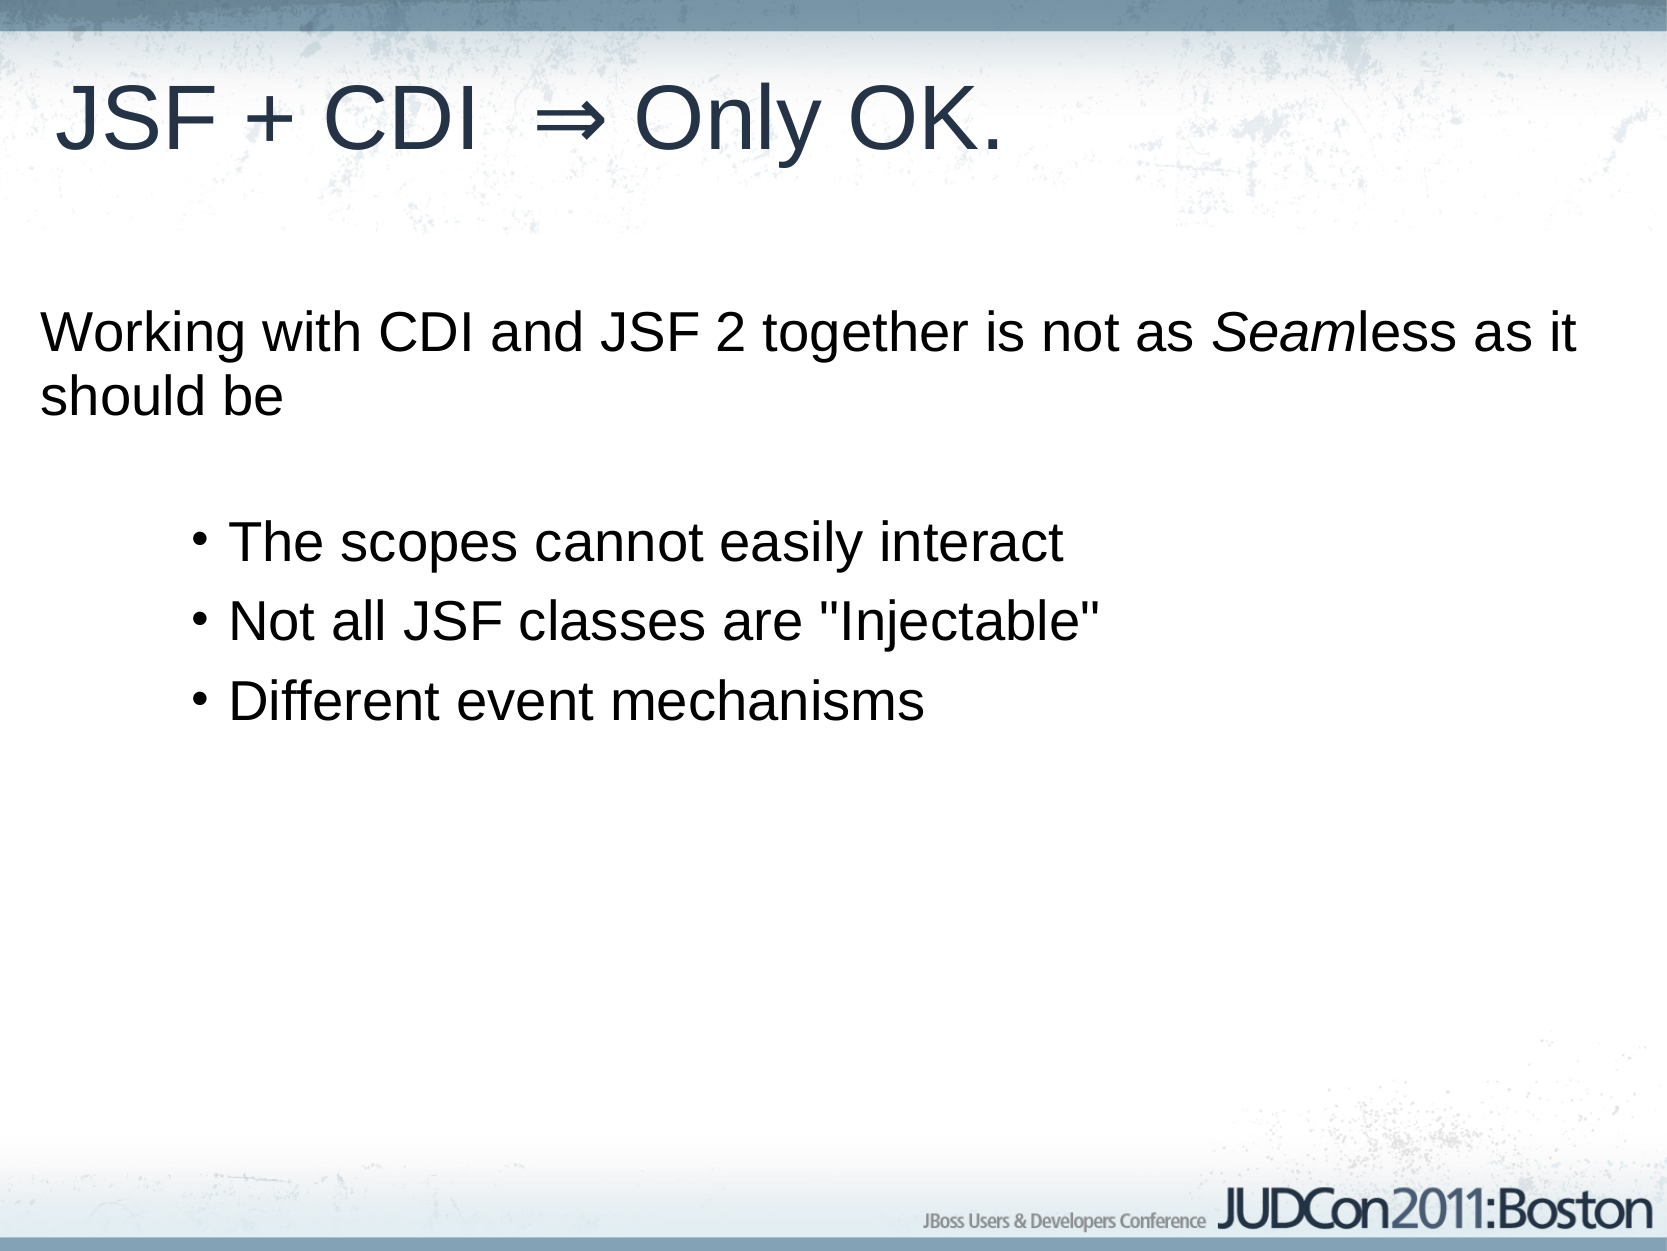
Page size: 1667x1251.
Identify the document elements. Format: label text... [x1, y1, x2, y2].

list Working with CDI and JSF 2 together is not as Seamless as it should be The scopes cannot easily interact Not all JSF classes are "Injectable" Different event mechanisms [40, 300, 1627, 1201]
picture [0, 0, 1667, 1251]
title JSF + CDI ⇒ Only OK. [40, 50, 1627, 216]
